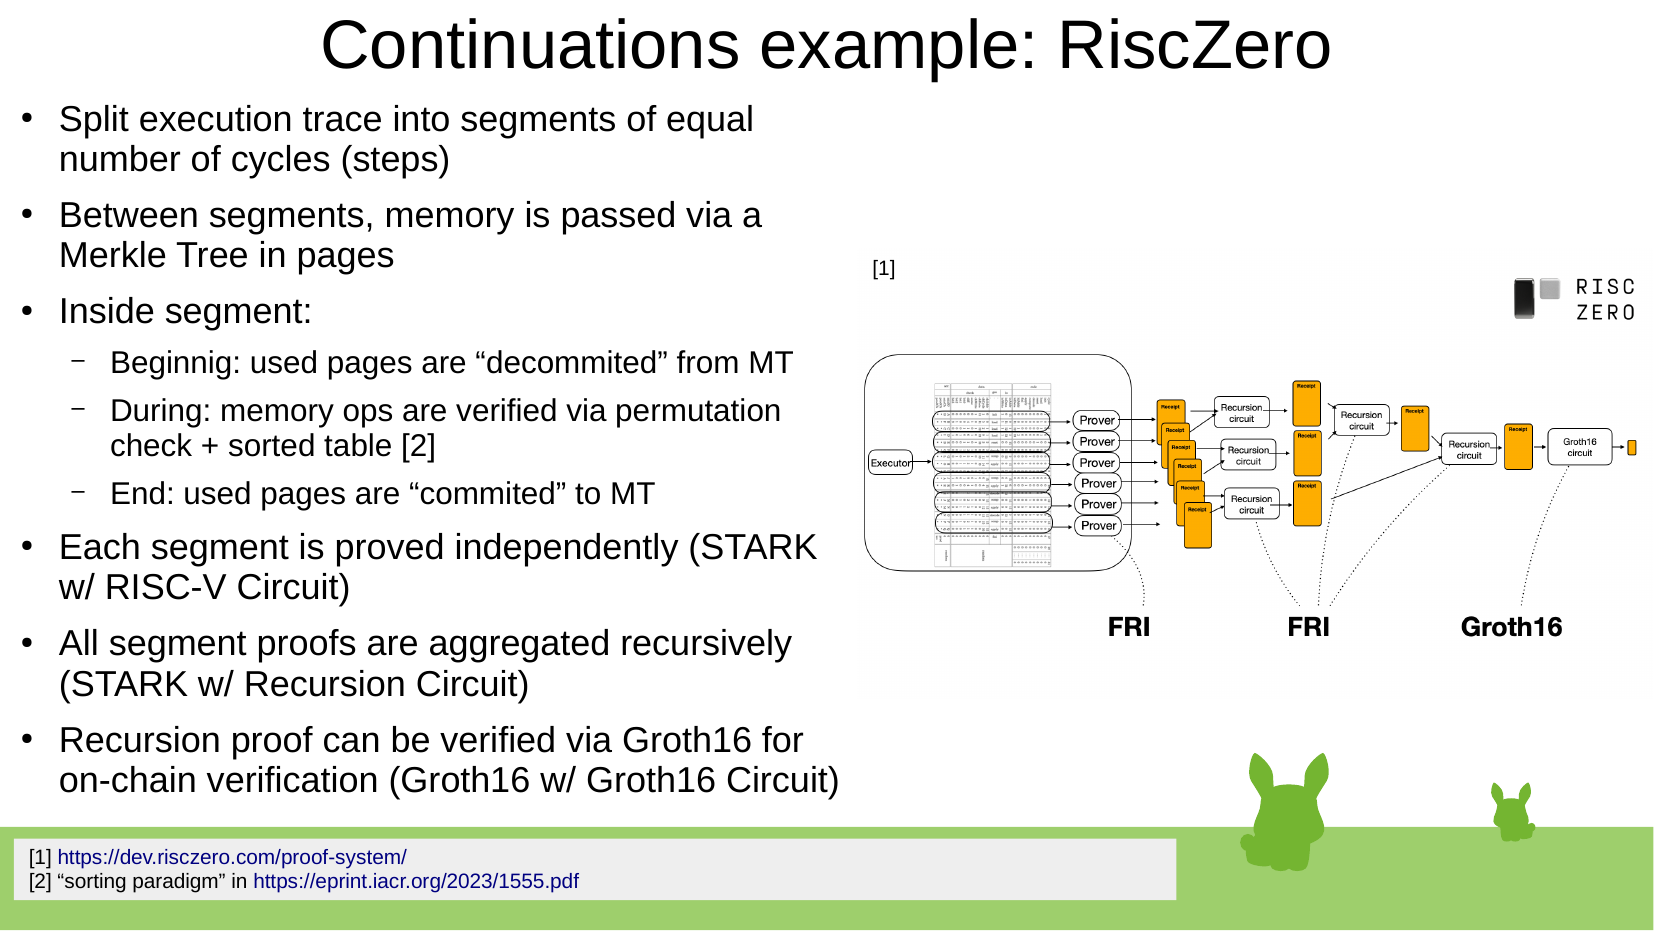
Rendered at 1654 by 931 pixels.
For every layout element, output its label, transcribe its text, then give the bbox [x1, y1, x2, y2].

text_box [1] https://dev.risczero.com/proof-system/ [2] “sorting paradigm” in https://eprint.iacr.org/2023/1555.pdf [13, 838, 1177, 901]
text_box [1] [857, 248, 911, 288]
list Split execution trace into segments of equal number of cycles (steps) Between segments, memory is passed via a Merkle Tree in pages Inside segment: Beginnig: used pages are “decommited” from MT During: memory ops are verified via permutation check + sorted table [2] End: used pages are “commited” to MT Each segment is proved independently (STARK w/ RISC-V Circuit) All segment proofs are aggregated recursively (STARK w/ Recursion Circuit) Recursion proof can be verified via Groth16 for on-chain verification (Groth16 w/ Groth16 Circuit) [7, 98, 846, 849]
picture [857, 248, 1654, 699]
title Continuations example: RiscZero [88, 0, 1565, 119]
